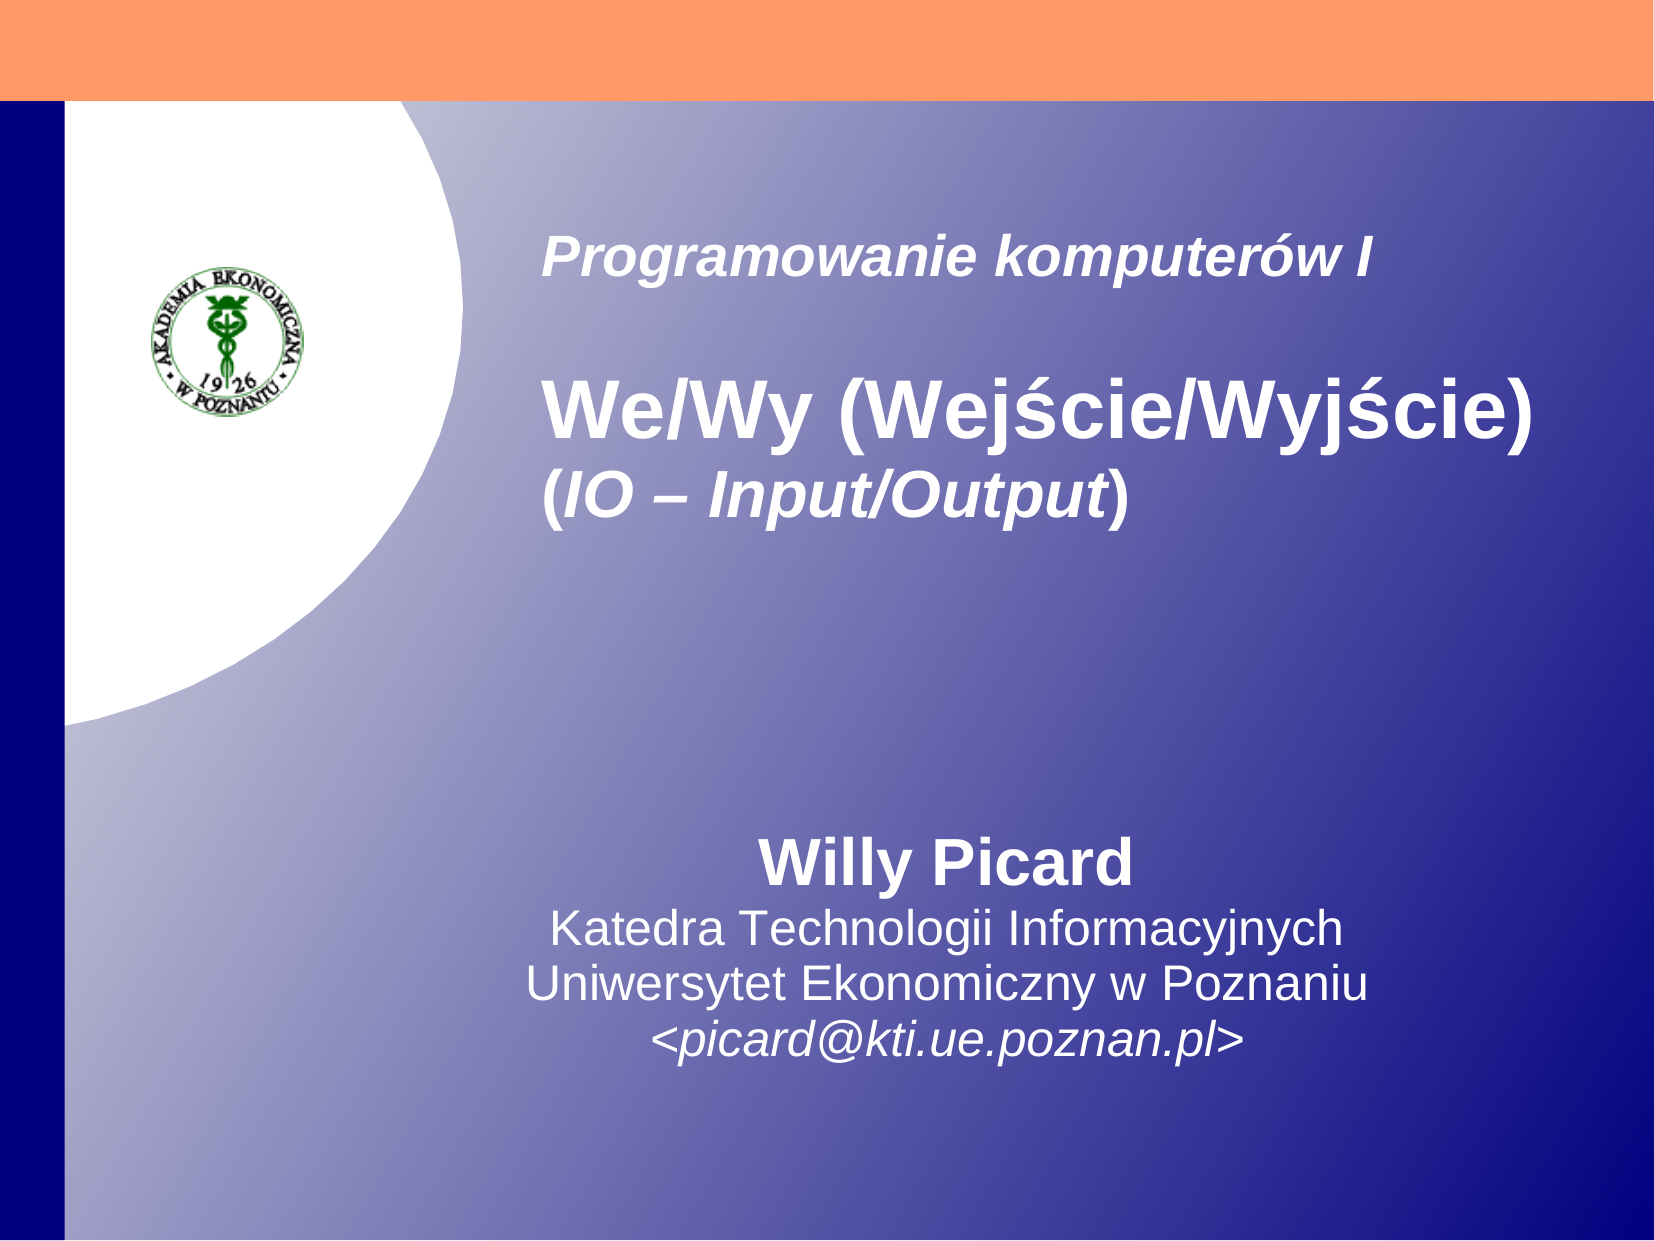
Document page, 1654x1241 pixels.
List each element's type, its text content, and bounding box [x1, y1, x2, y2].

title Programowanie komputerów I We/Wy (Wejście/Wyjście)(IO – Input/Output) [541, 223, 1588, 653]
picture [151, 267, 304, 417]
